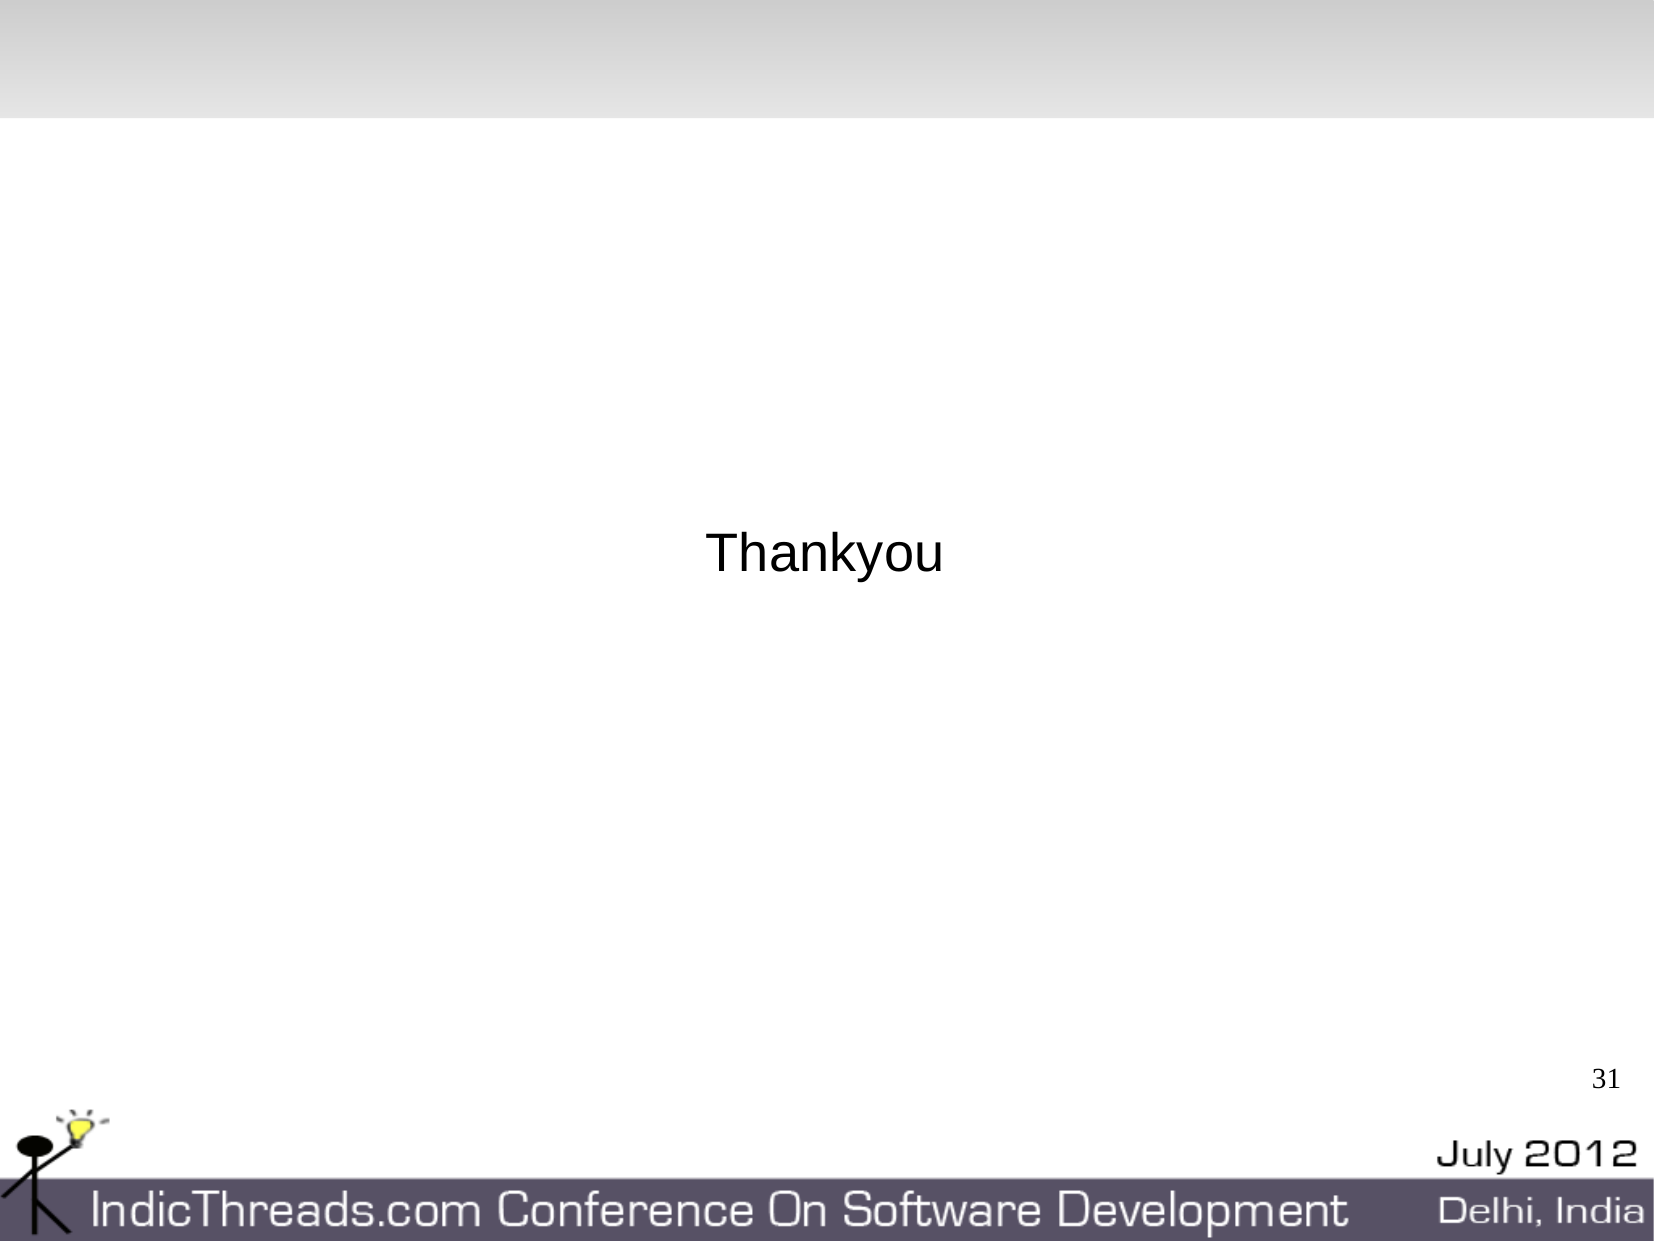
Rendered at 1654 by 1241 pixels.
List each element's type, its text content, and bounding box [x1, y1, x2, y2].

picture [0, 118, 1654, 1241]
subtitle Thankyou [59, 11, 1592, 1096]
